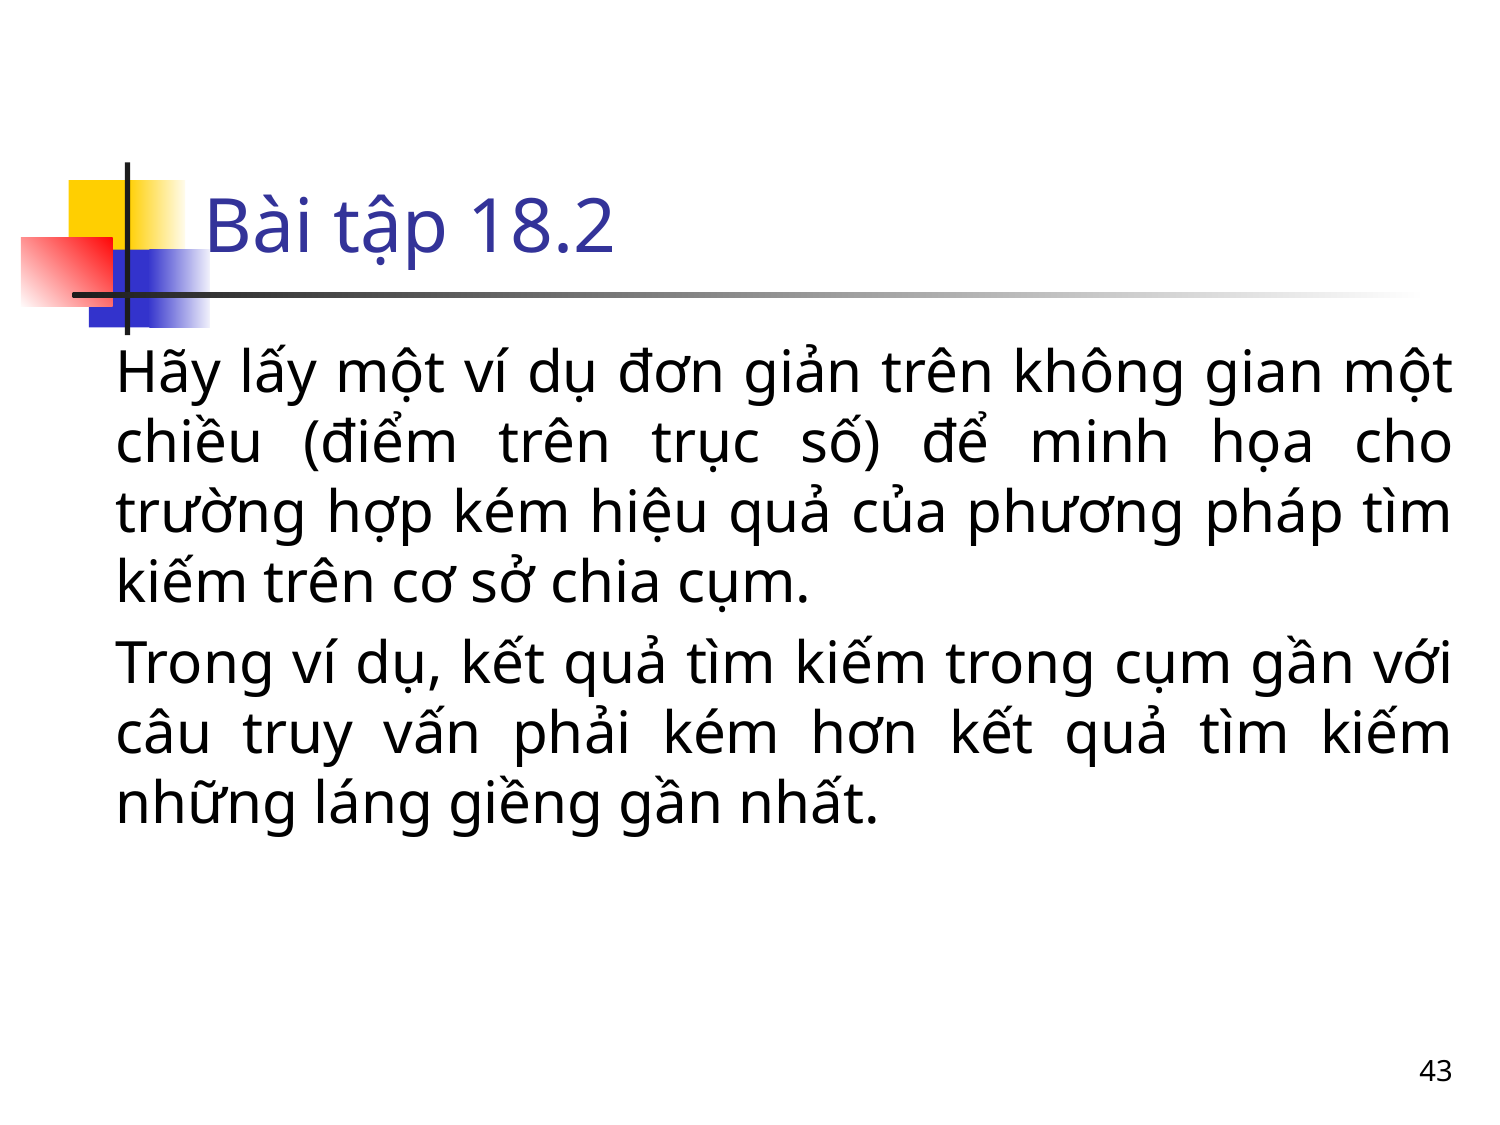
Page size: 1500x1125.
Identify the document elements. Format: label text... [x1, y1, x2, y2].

slide_number <number> [1155, 1024, 1468, 1100]
title Bài tập 18.2 [188, 35, 1468, 275]
list Hãy lấy một ví dụ đơn giản trên không gian một chiều (điểm trên trục số) để minh họa cho trường hợp kém hiệu quả của phương pháp tìm kiếm trên cơ sở chia cụm. Trong ví dụ, kết quả tìm kiếm trong cụm gần với câu truy vấn phải kém hơn kết quả tìm kiếm những láng giềng gần nhất. [100, 326, 1469, 953]
